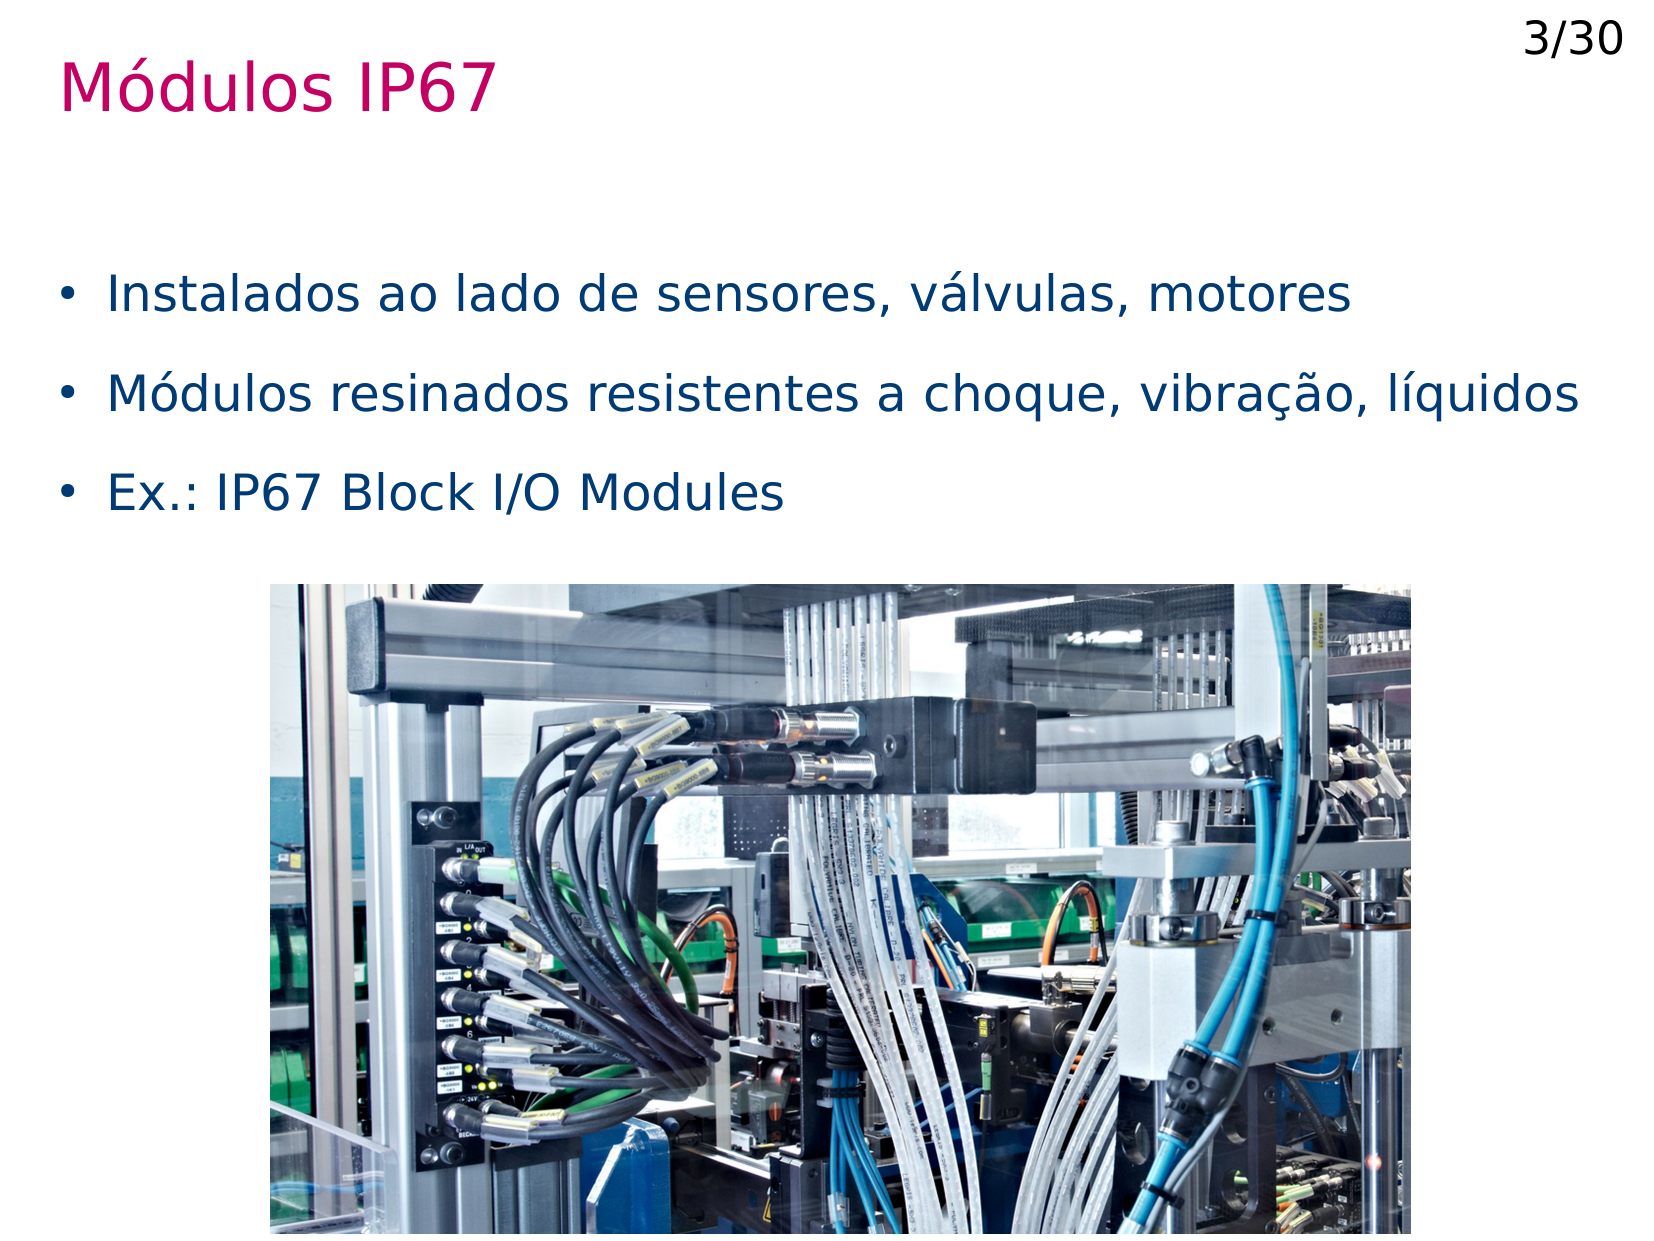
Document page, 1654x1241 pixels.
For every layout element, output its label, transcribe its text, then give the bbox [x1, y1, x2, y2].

list Instalados ao lado de sensores, válvulas, motores Módulos resinados resistentes a choque, vibração, líquidos Ex.: IP67 Block I/O Modules [59, 236, 1625, 1211]
title Módulos IP67 [59, 29, 1625, 148]
picture [270, 584, 1411, 1234]
